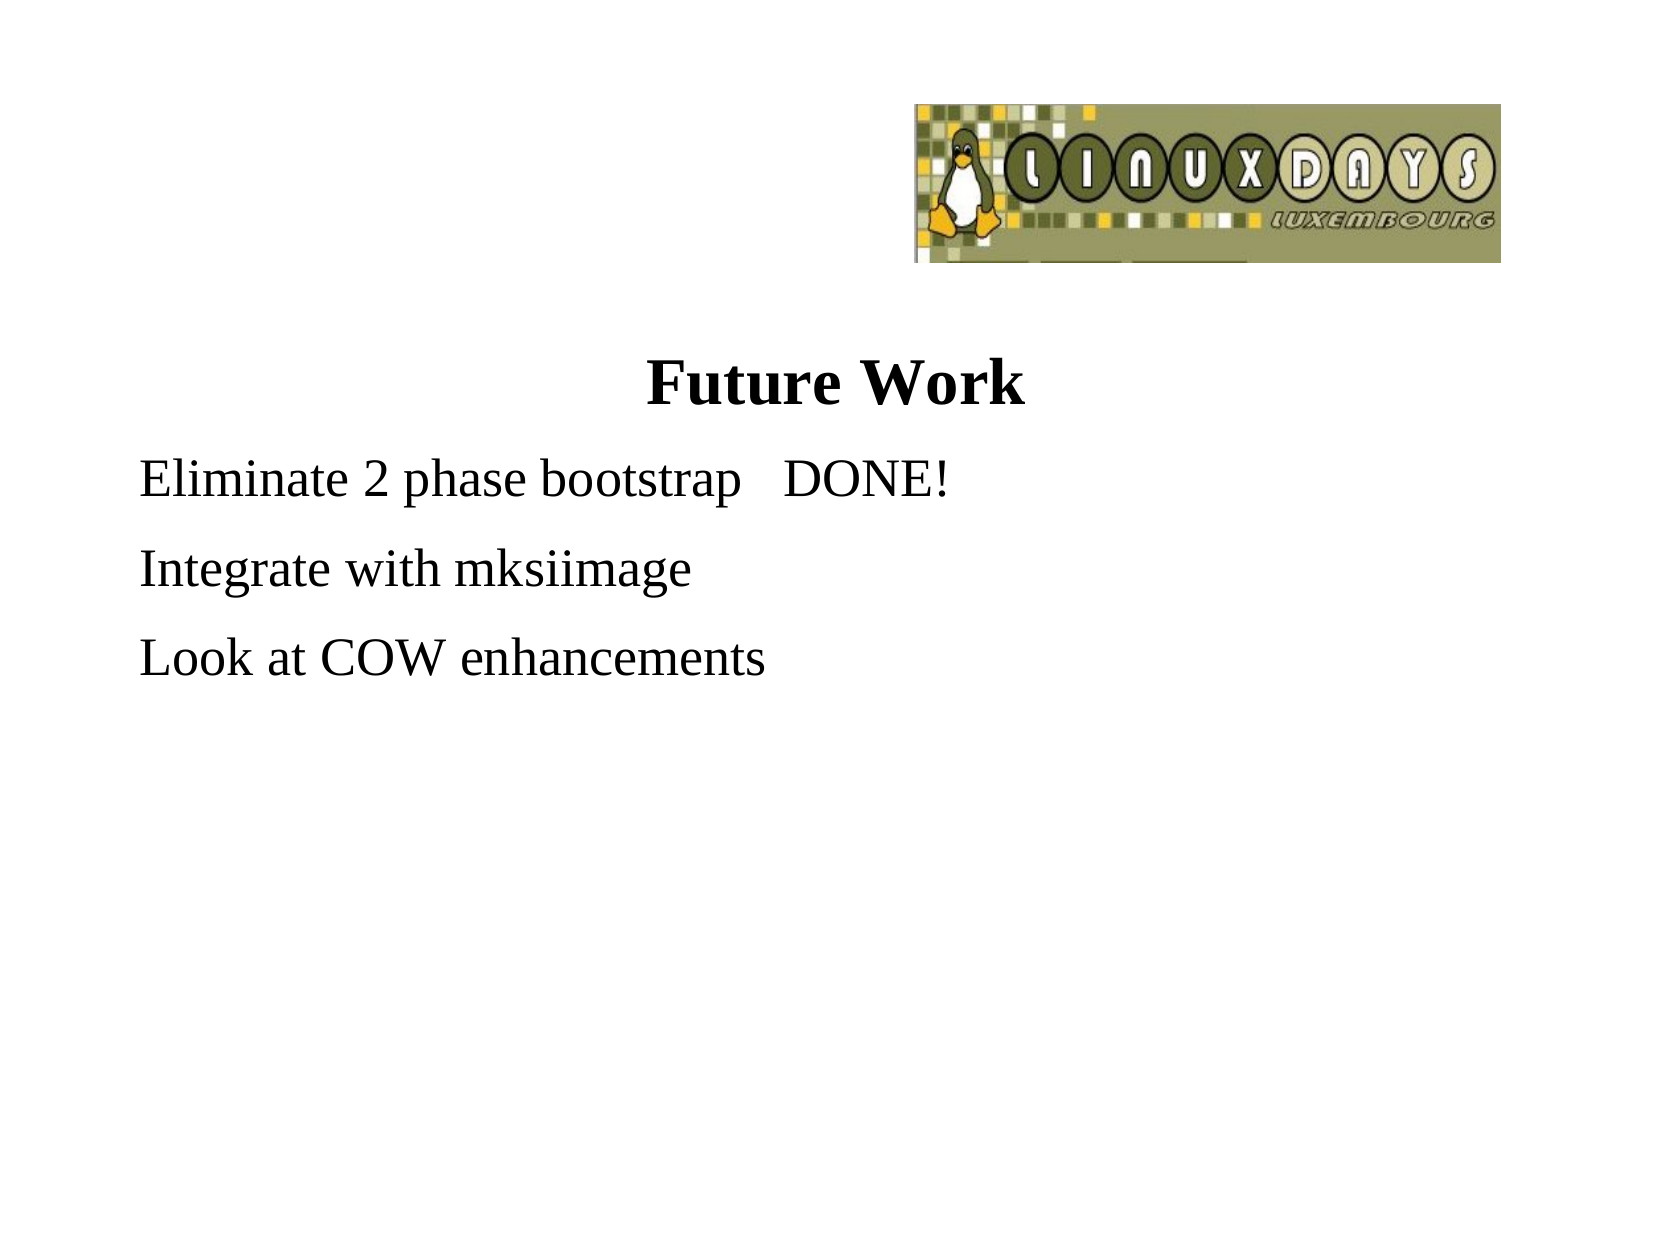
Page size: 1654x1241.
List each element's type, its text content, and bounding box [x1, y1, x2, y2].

picture [914, 104, 1501, 263]
list Future Work Eliminate 2 phase bootstrap DONE! Integrate with mksiimage Look at COW enhancements [121, 344, 1534, 1127]
